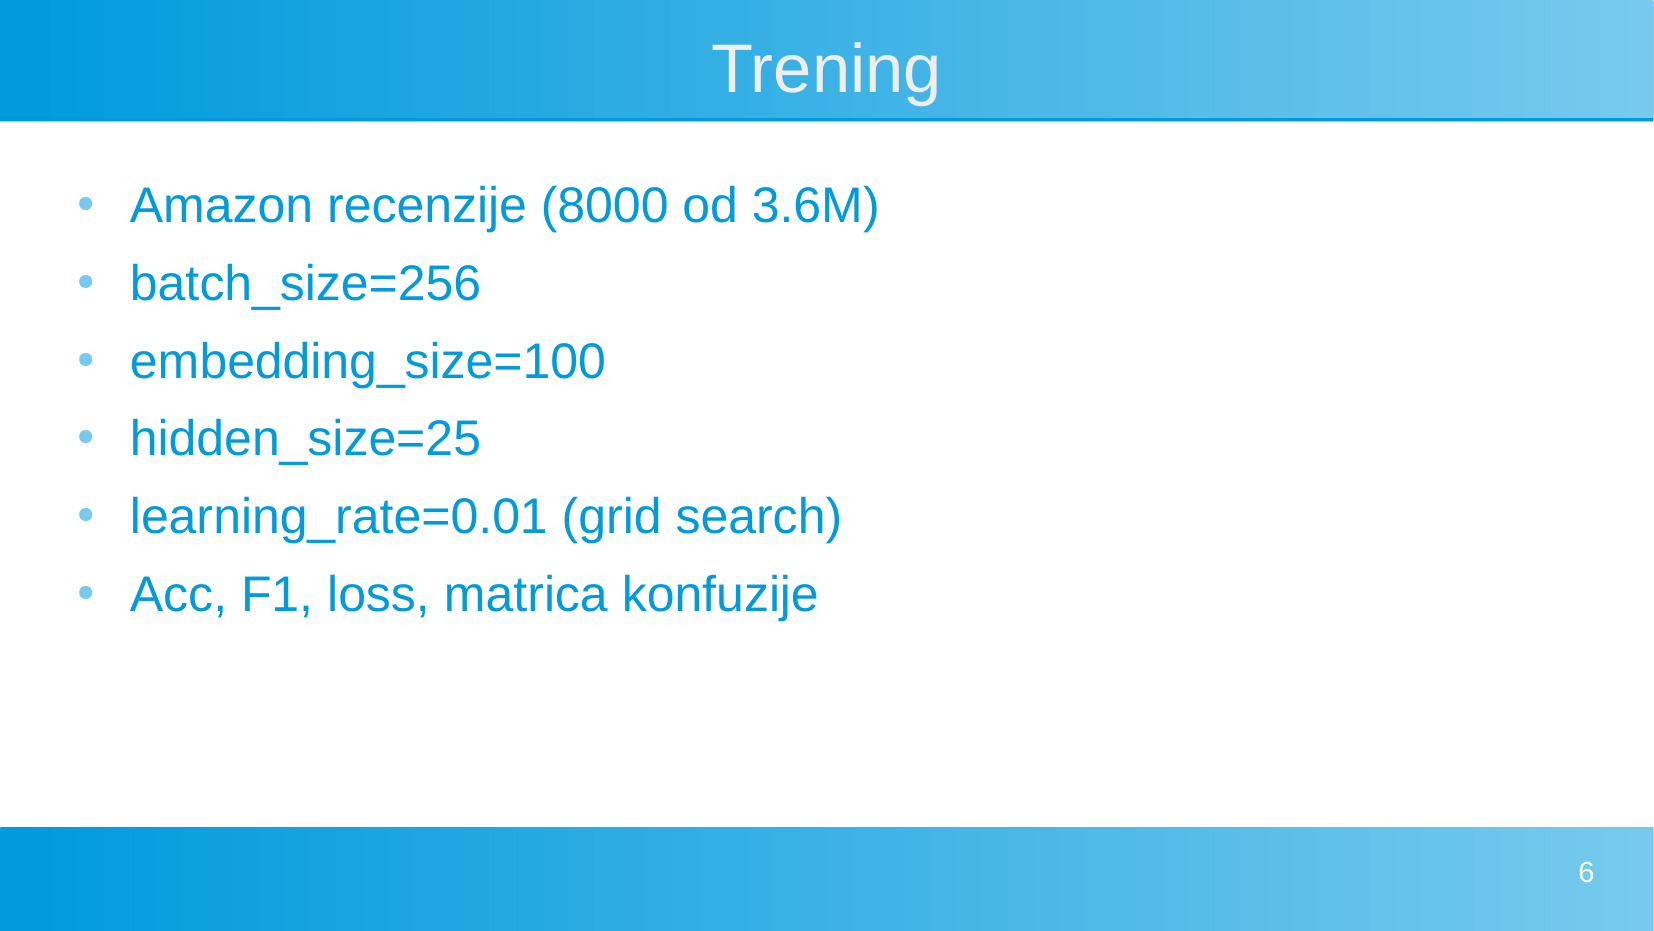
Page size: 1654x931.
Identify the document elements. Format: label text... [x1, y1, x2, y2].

title Trening [59, 29, 1595, 108]
list Amazon recenzije (8000 od 3.6M) batch_size=256 embedding_size=100 hidden_size=25 learning_rate=0.01 (grid search) Acc, F1, loss, matrica konfuzije [59, 177, 1595, 768]
